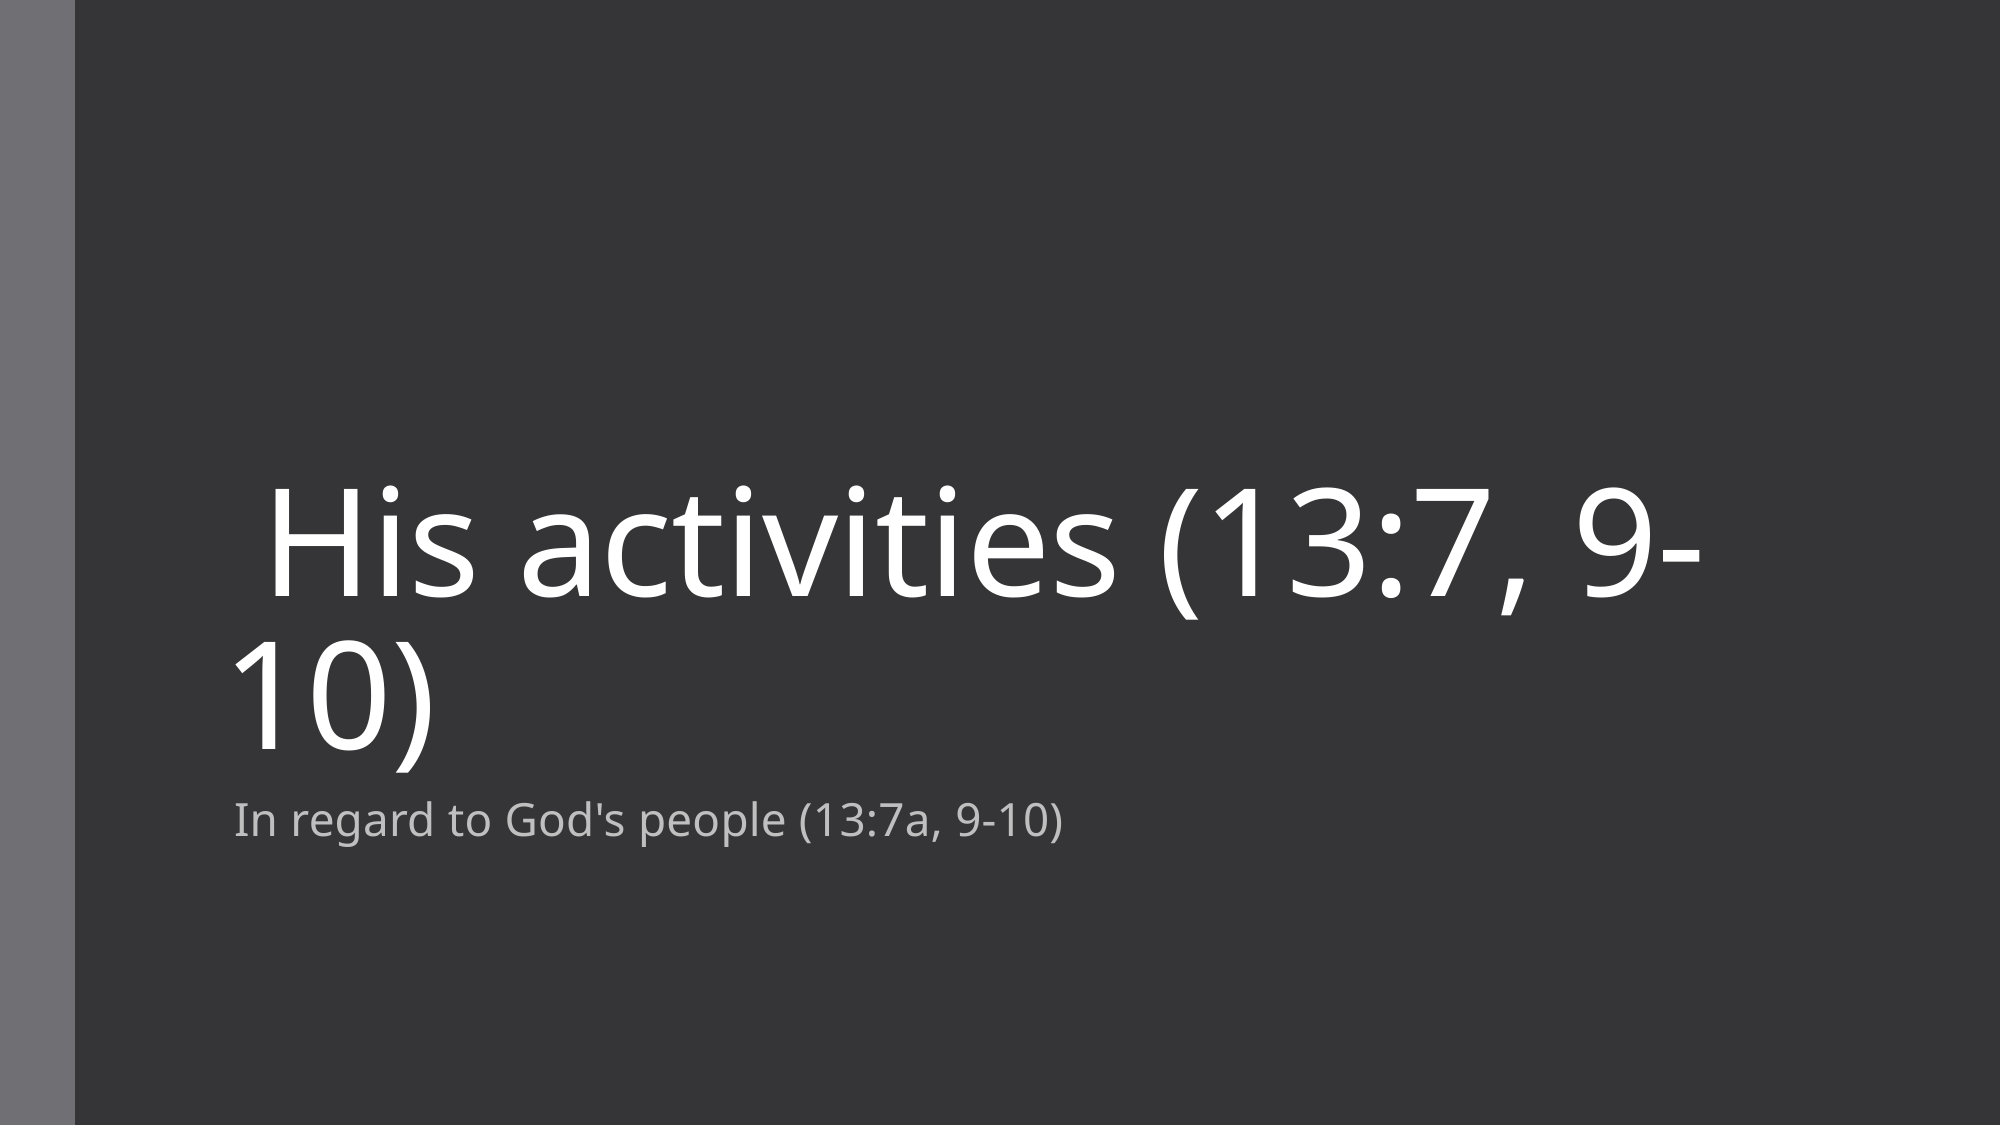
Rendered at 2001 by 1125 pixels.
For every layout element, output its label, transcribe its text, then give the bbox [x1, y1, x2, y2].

title His activities (13:7, 9-10) [206, 124, 1752, 787]
subtitle In regard to God's people (13:7a, 9-10) [206, 787, 1752, 1066]
